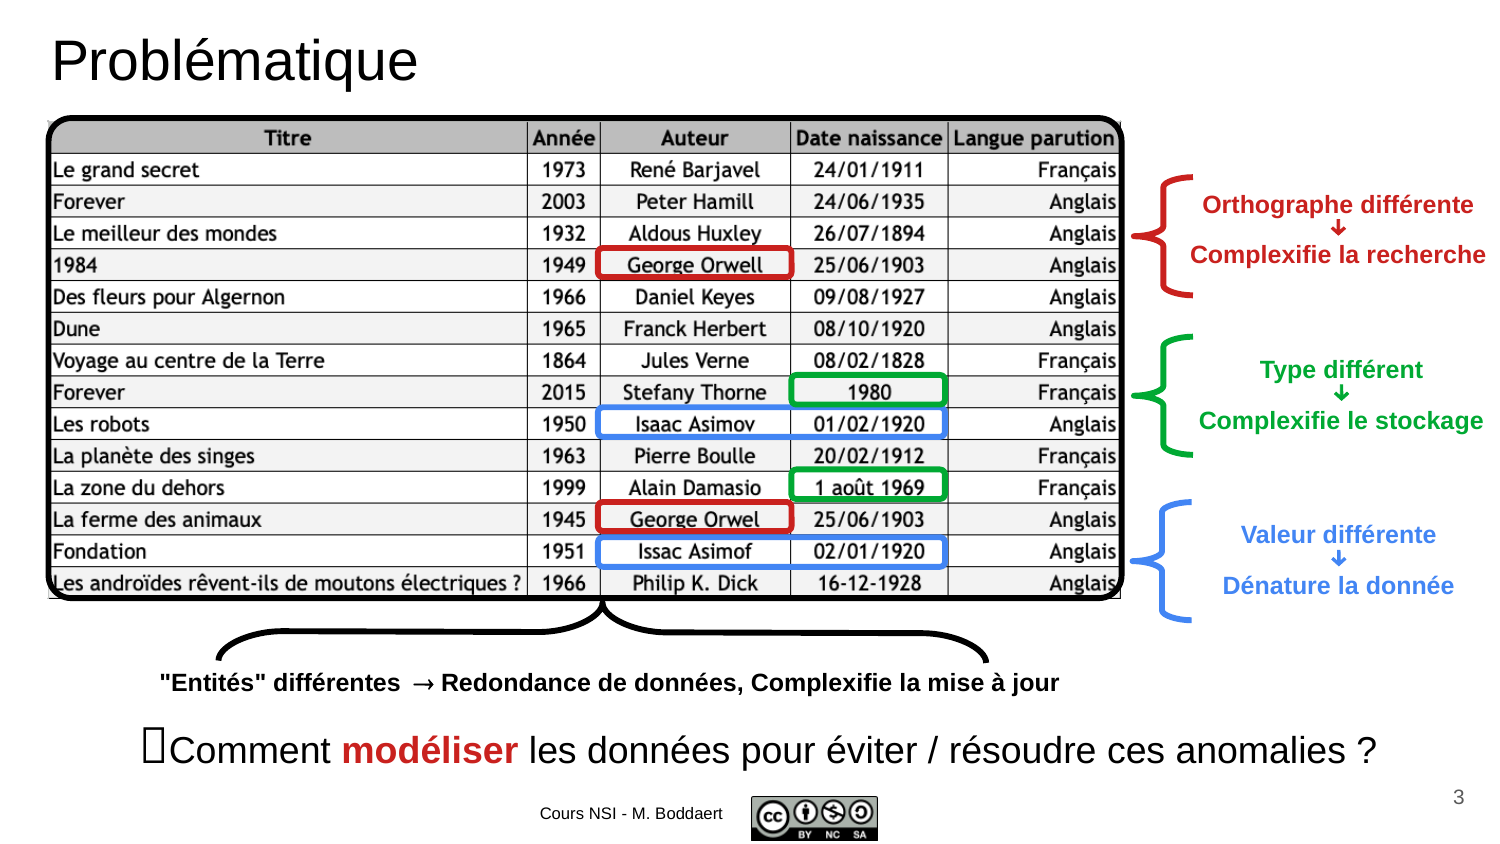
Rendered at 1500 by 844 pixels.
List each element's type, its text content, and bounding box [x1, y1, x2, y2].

text_box Comment modéliser les données pour éviter / résoudre ces anomalies ? [124, 702, 1447, 817]
text_box Valeur différente ↓ Dénature la donnée [1207, 513, 1468, 612]
picture [52, 122, 1118, 595]
title Problématique [51, 13, 1449, 108]
text_box "Entités" différentes ® Redondance de données, Complexifie la mise à jour [144, 661, 1057, 702]
text_box Orthographe différente ↓ Complexifie la recherche [1175, 183, 1499, 281]
picture [1112, 589, 1122, 599]
text_box Type différent ↓ Complexifie le stockage [1183, 348, 1491, 447]
picture [1116, 120, 1122, 127]
slide_number <numéro> [1389, 764, 1480, 830]
picture [751, 817, 878, 841]
picture [47, 587, 59, 599]
picture [47, 120, 54, 130]
